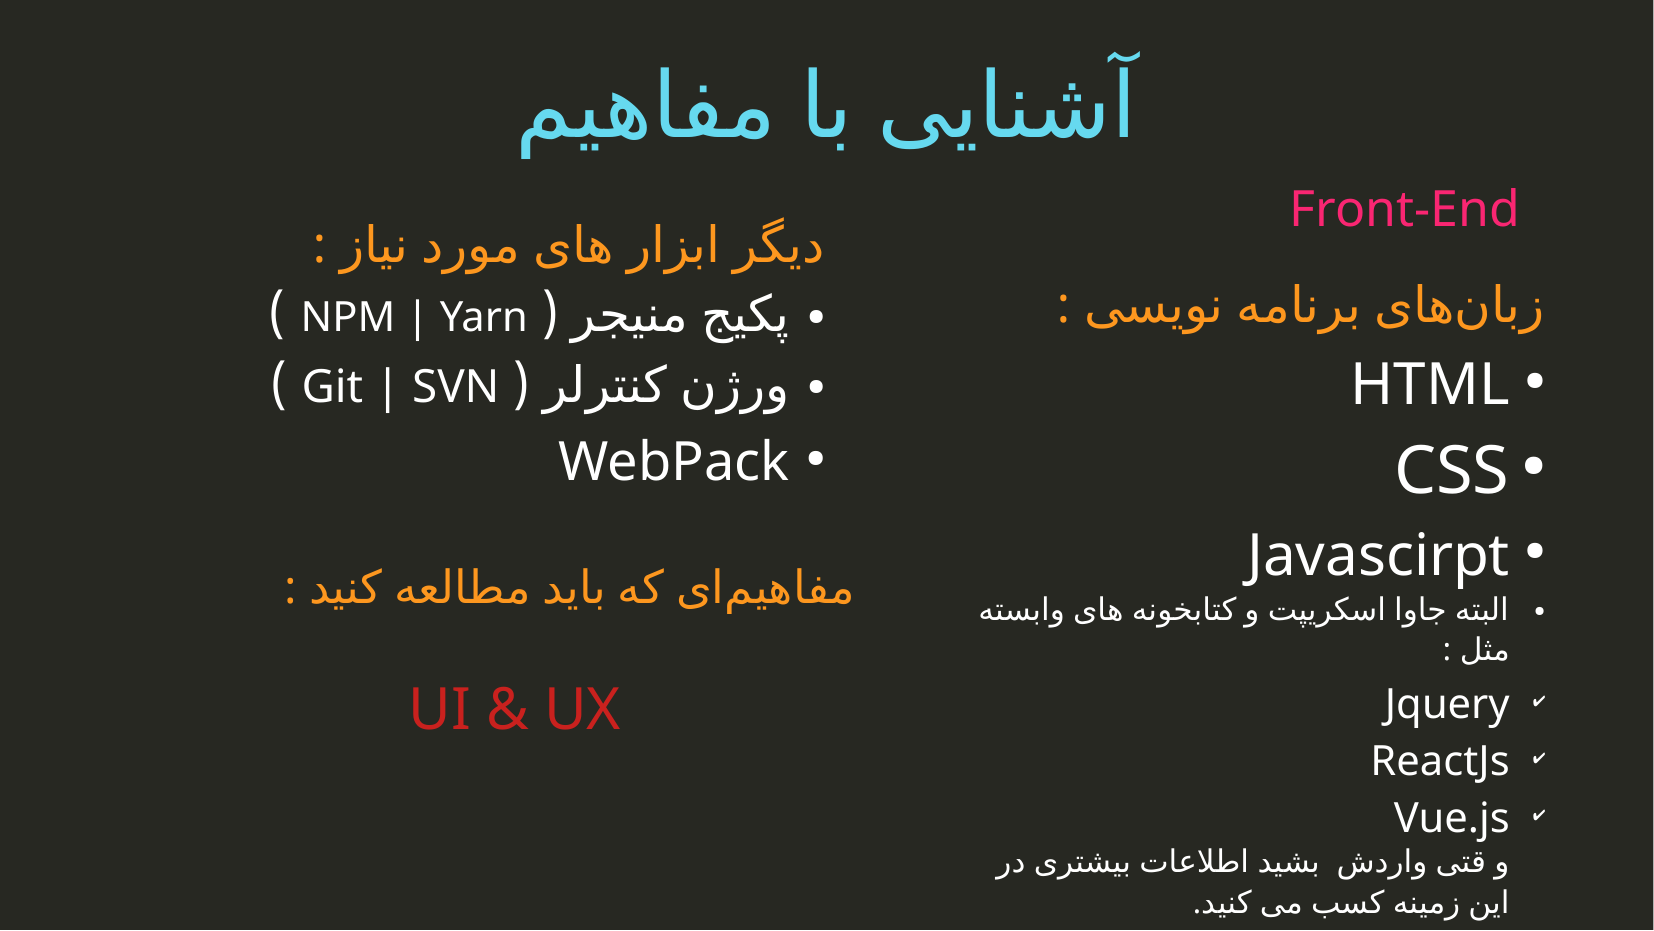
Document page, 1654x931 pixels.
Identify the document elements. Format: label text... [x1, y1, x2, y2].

text_box Front-End [1275, 165, 1606, 286]
text_box زبان‌های برنامه نویسی : HTML CSS Javascirpt البته جاوا اسکریپت و کتابخونه های وابسته مثل : Jquery ReactJs Vue.js و قتی واردش بشید اطلاعات بیشتری در این زمینه کسب می کنید. [960, 270, 1561, 881]
text_box دیگر ابزار های مورد نیاز : پکیج منیجر ( NPM | Yarn ) ورژن کنترلر ( Git | SVN ) WebPack [225, 210, 841, 516]
title آشنایی با مفاهیم [82, 37, 1571, 193]
text_box مفاهیم‌ای که باید مطالعه کنید : UI & UX [195, 555, 871, 755]
